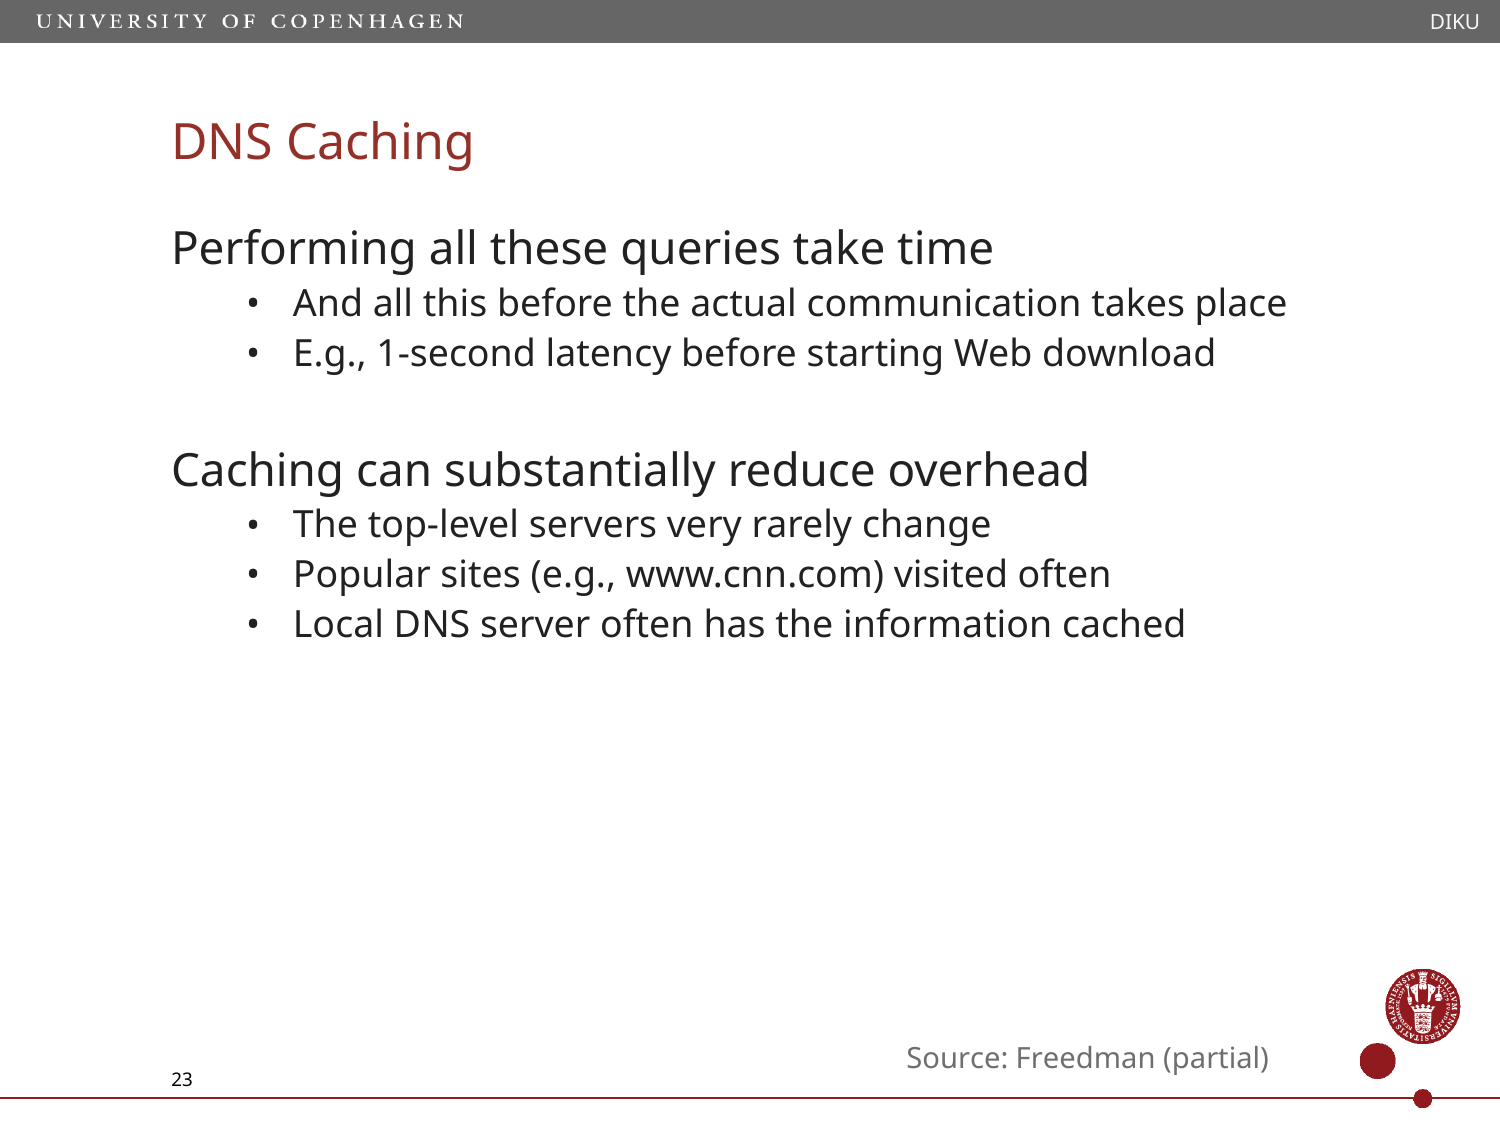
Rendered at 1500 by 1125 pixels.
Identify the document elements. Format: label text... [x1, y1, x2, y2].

text_box Source: Freedman (partial) [891, 1031, 1341, 1083]
text_box DIKU [469, 0, 1495, 43]
picture [0, 910, 1500, 1122]
title DNS Caching [171, 75, 1329, 171]
text_box <number> [171, 1067, 522, 1092]
list Performing all these queries take time And all this before the actual communication takes place E.g., 1-second latency before starting Web download Caching can substantially reduce overhead The top-level servers very rarely change Popular sites (e.g., www.cnn.com) visited often Local DNS server often has the information cached [171, 225, 1329, 900]
